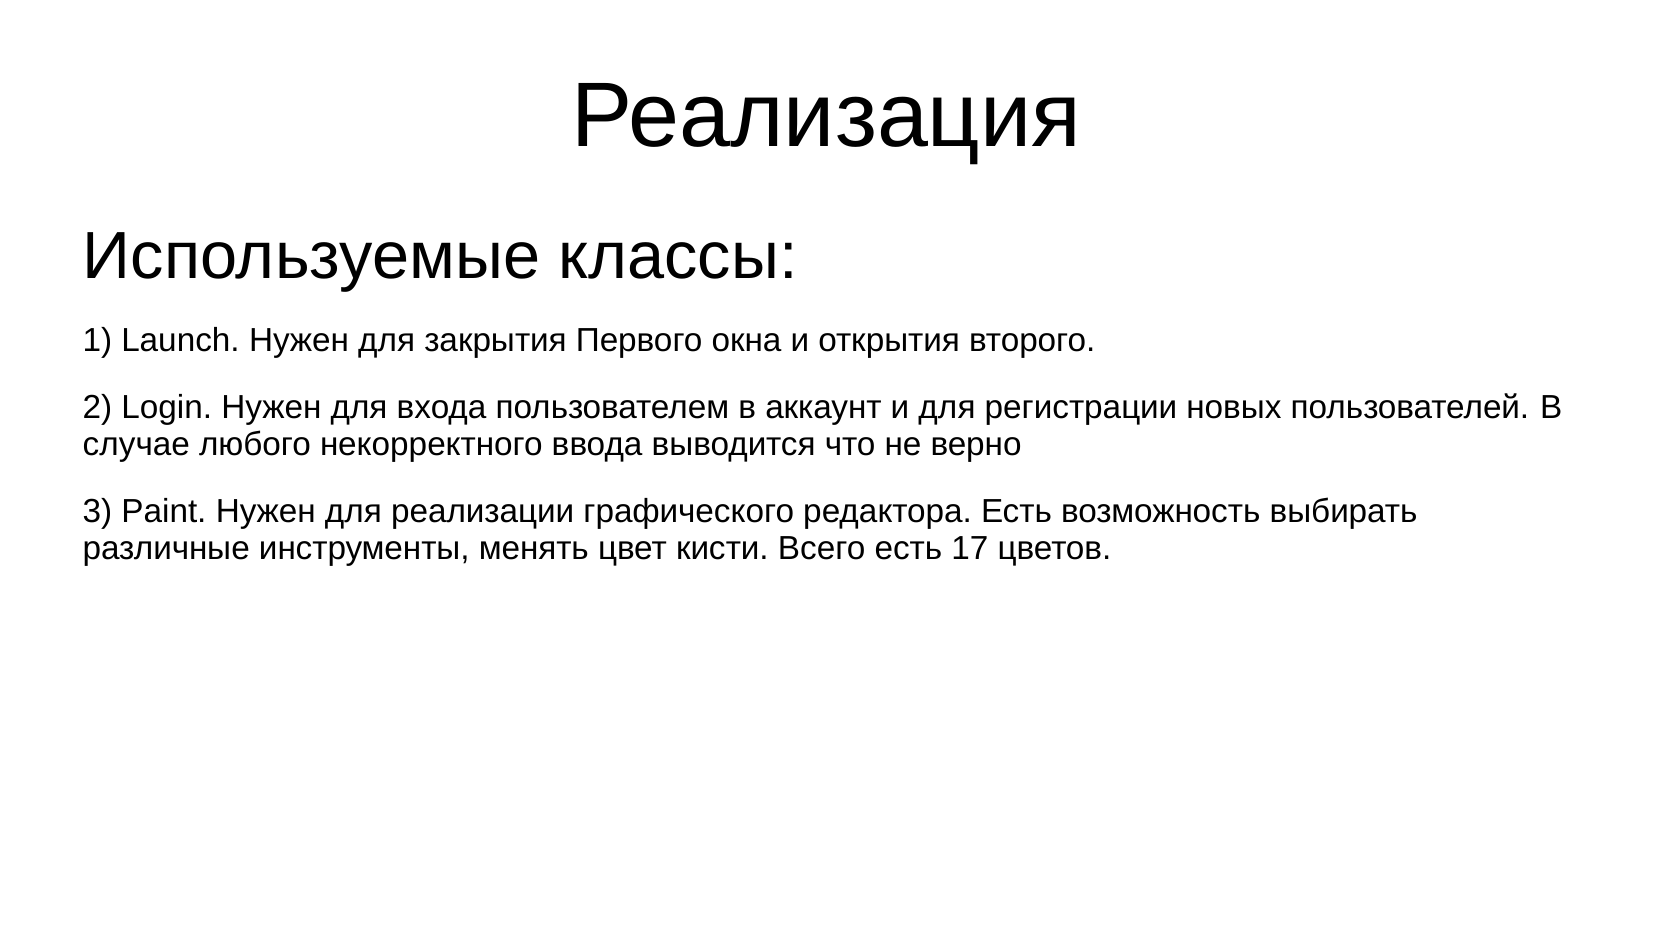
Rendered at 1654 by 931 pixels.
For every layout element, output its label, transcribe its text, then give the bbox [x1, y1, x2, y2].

title Реализация [82, 12, 1571, 217]
list Используемые классы: 1) Launch. Нужен для закрытия Первого окна и открытия второго. 2) Login. Нужен для входа пользователем в аккаунт и для регистрации новых пользователей. В случае любого некорректного ввода выводится что не верно 3) Paint. Нужен для реализации графического редактора. Есть возможность выбирать различные инструменты, менять цвет кисти. Всего есть 17 цветов. [82, 217, 1571, 758]
